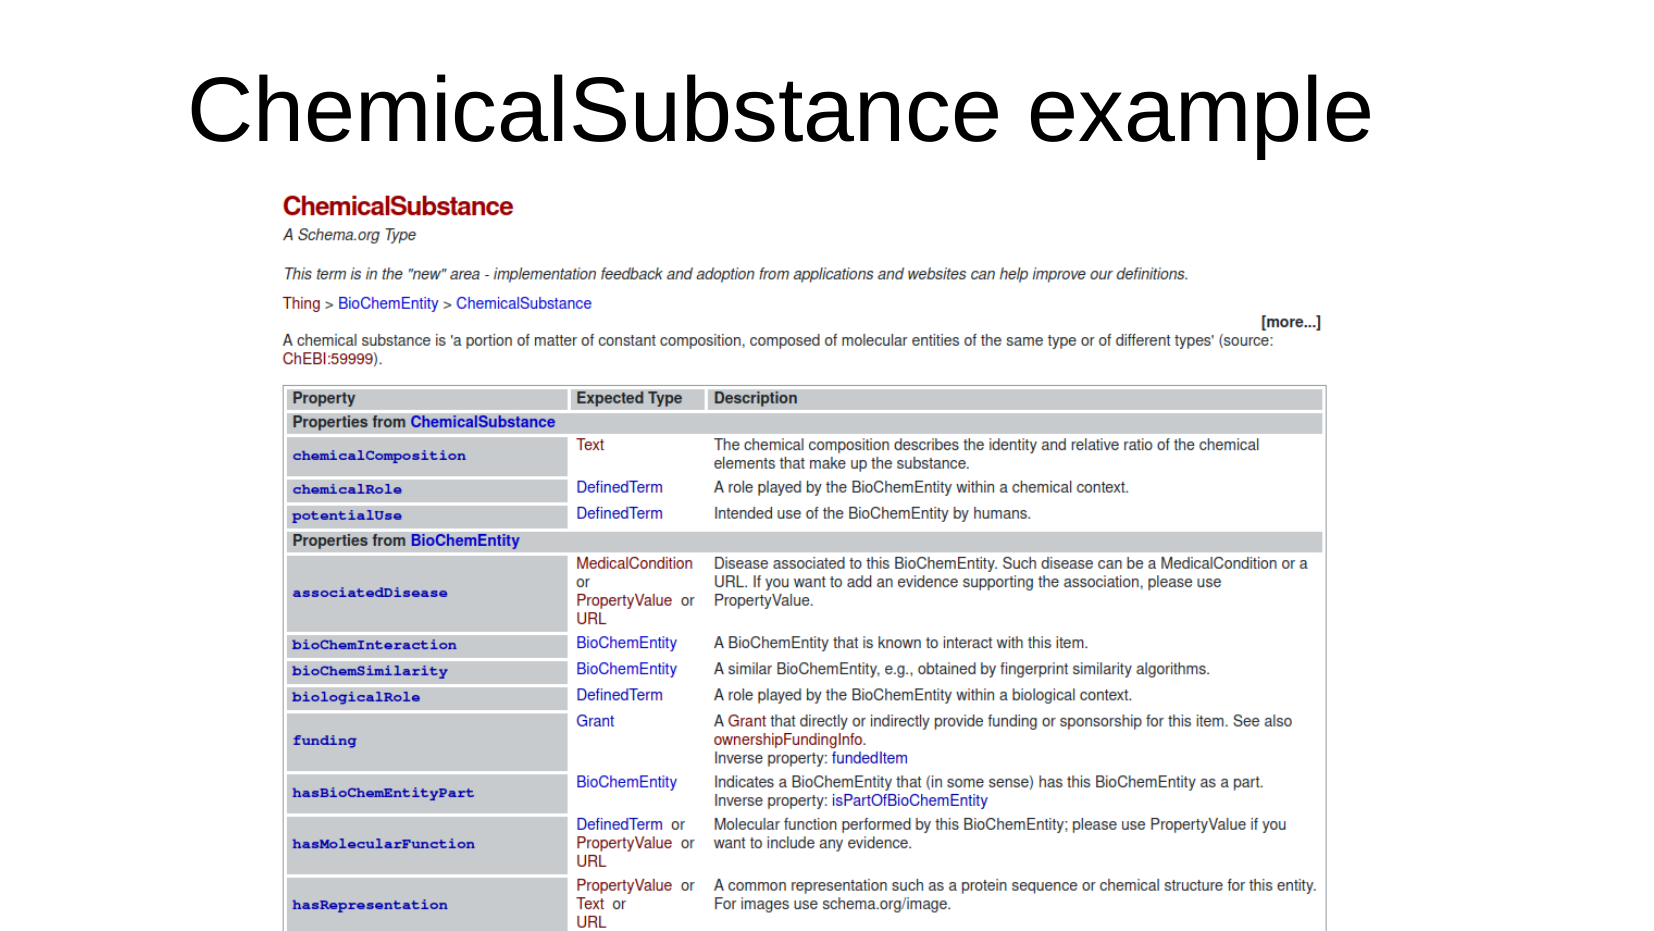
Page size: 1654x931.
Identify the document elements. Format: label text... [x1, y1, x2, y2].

title ChemicalSubstance example [37, 32, 1526, 188]
picture [262, 187, 1367, 931]
